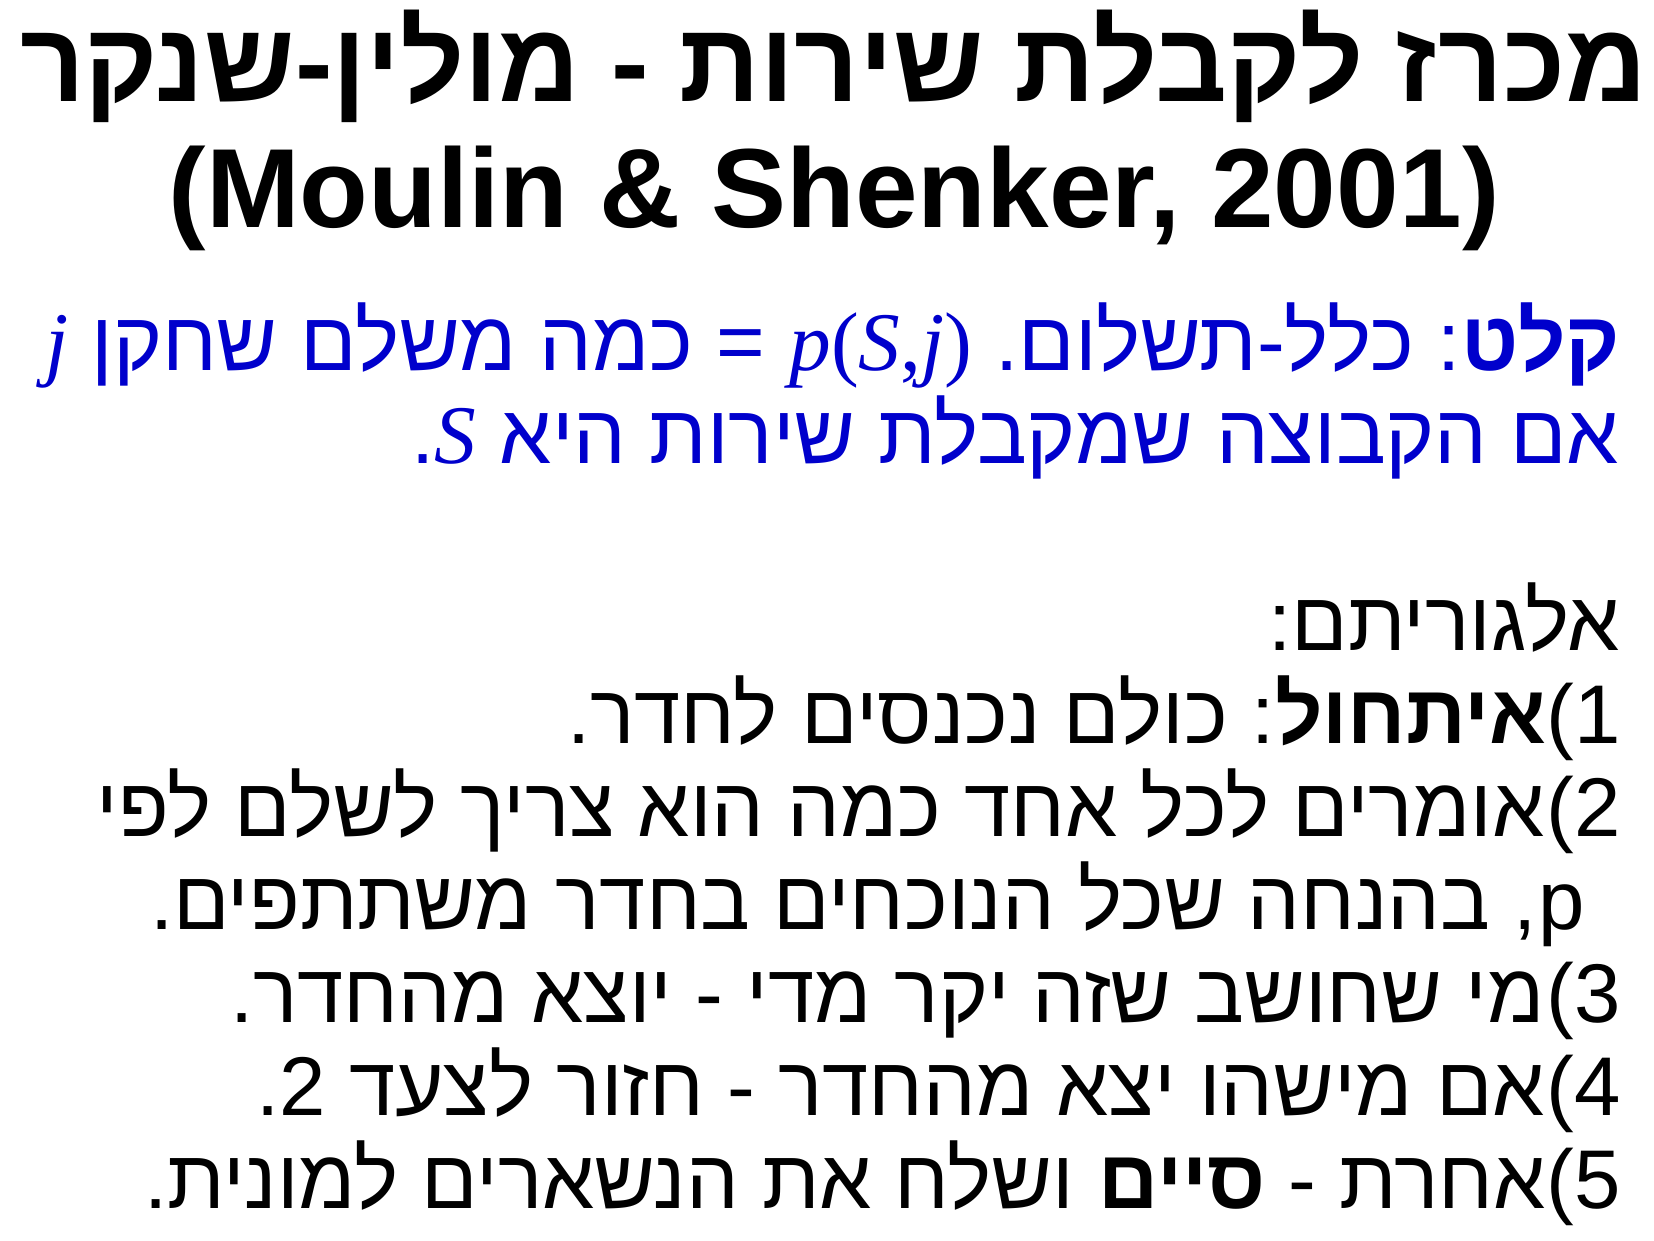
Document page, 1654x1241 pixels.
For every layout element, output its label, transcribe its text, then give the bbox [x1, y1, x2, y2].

text_box קלט: כלל-תשלום. p(S,j) = כמה משלם שחקן j אם הקבוצה שמקבלת שירות היא S. אלגוריתם: איתחול: כולם נכנסים לחדר. אומרים לכל אחד כמה הוא צריך לשלם לפי p, בהנחה שכל הנוכחים בחדר משתתפים. מי שחושב שזה יקר מדי - יוצא מהחדר. אם מישהו יצא מהחדר - חזור לצעד 2. אחרת - סיים ושלח את הנשארים למונית. [15, 288, 1636, 1234]
title מכרז לקבלת שירות - מולין-שנקר (Moulin & Shenker, 2001) [15, 0, 1654, 252]
